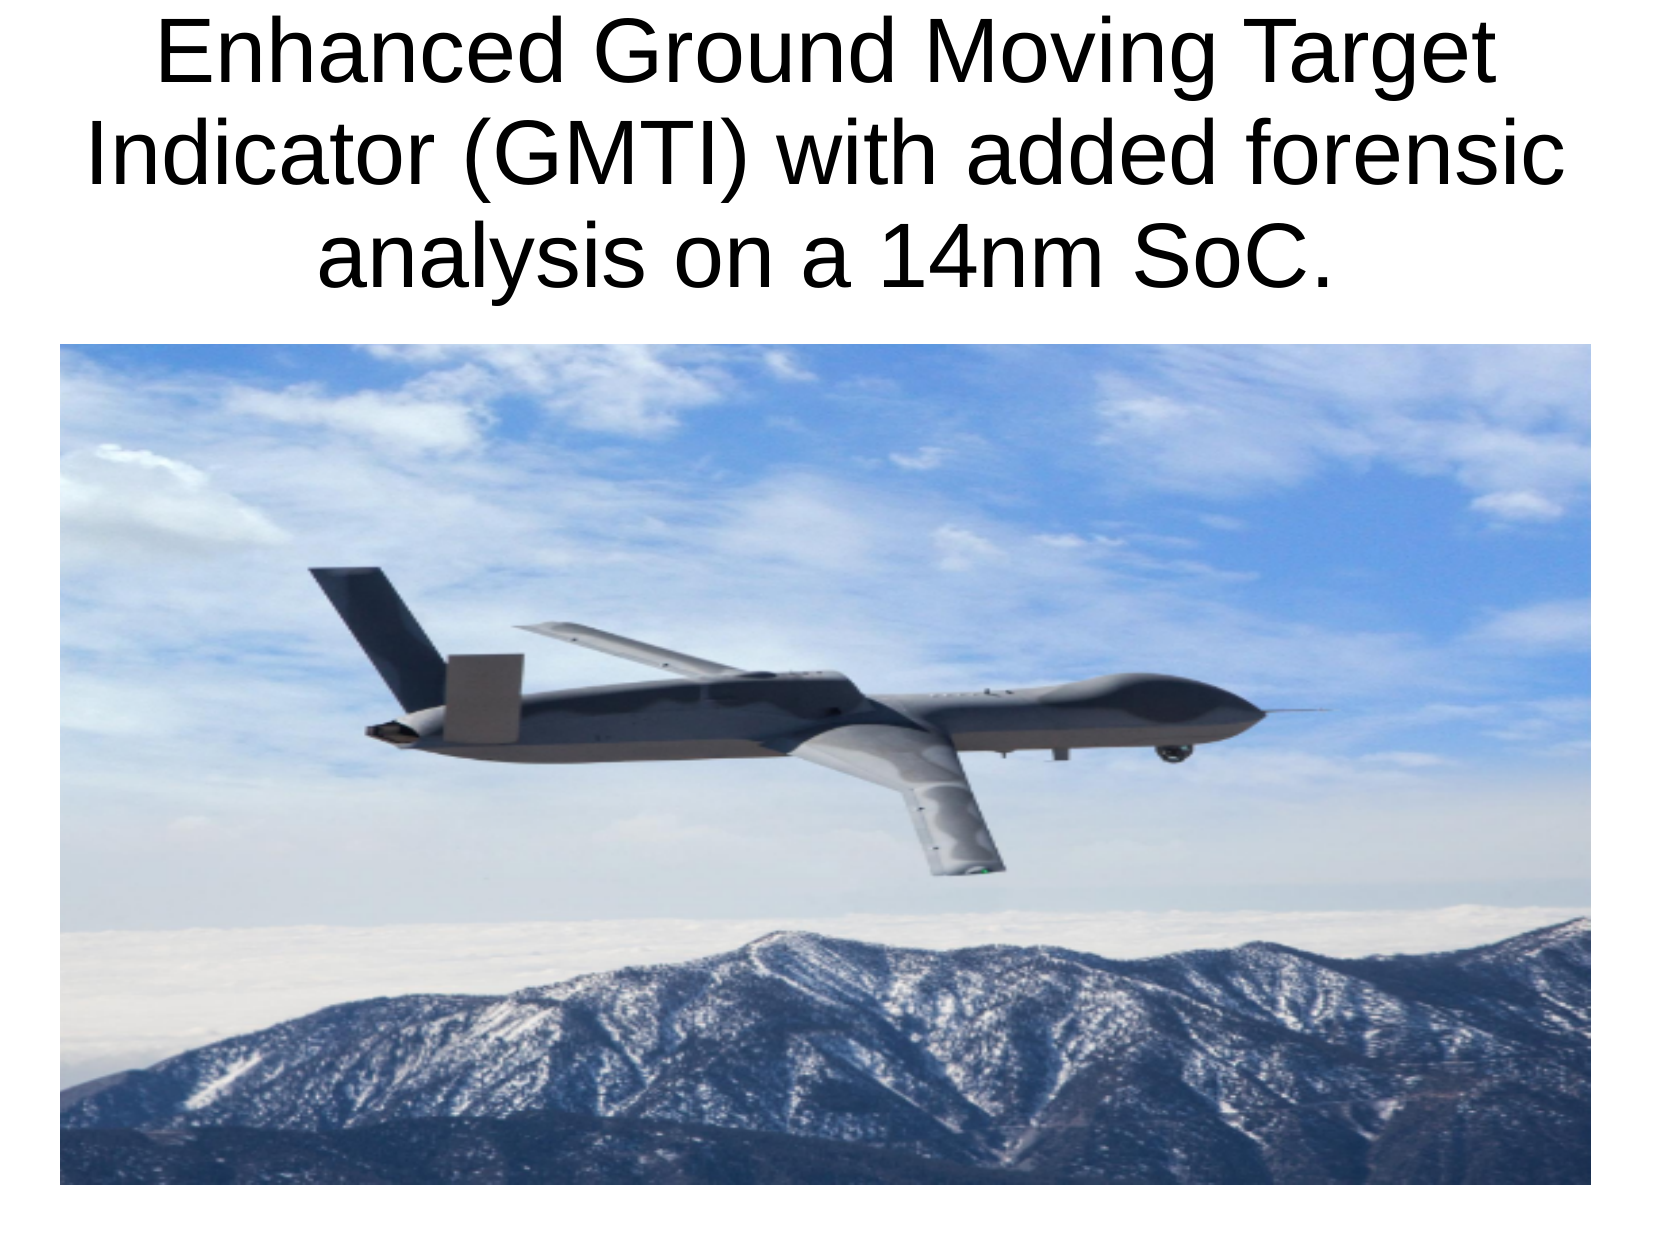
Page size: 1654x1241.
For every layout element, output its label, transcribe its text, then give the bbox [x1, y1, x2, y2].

picture [60, 344, 1591, 1186]
title Enhanced Ground Moving Target Indicator (GMTI) with added forensic analysis on a 14nm SoC. [82, 0, 1571, 307]
